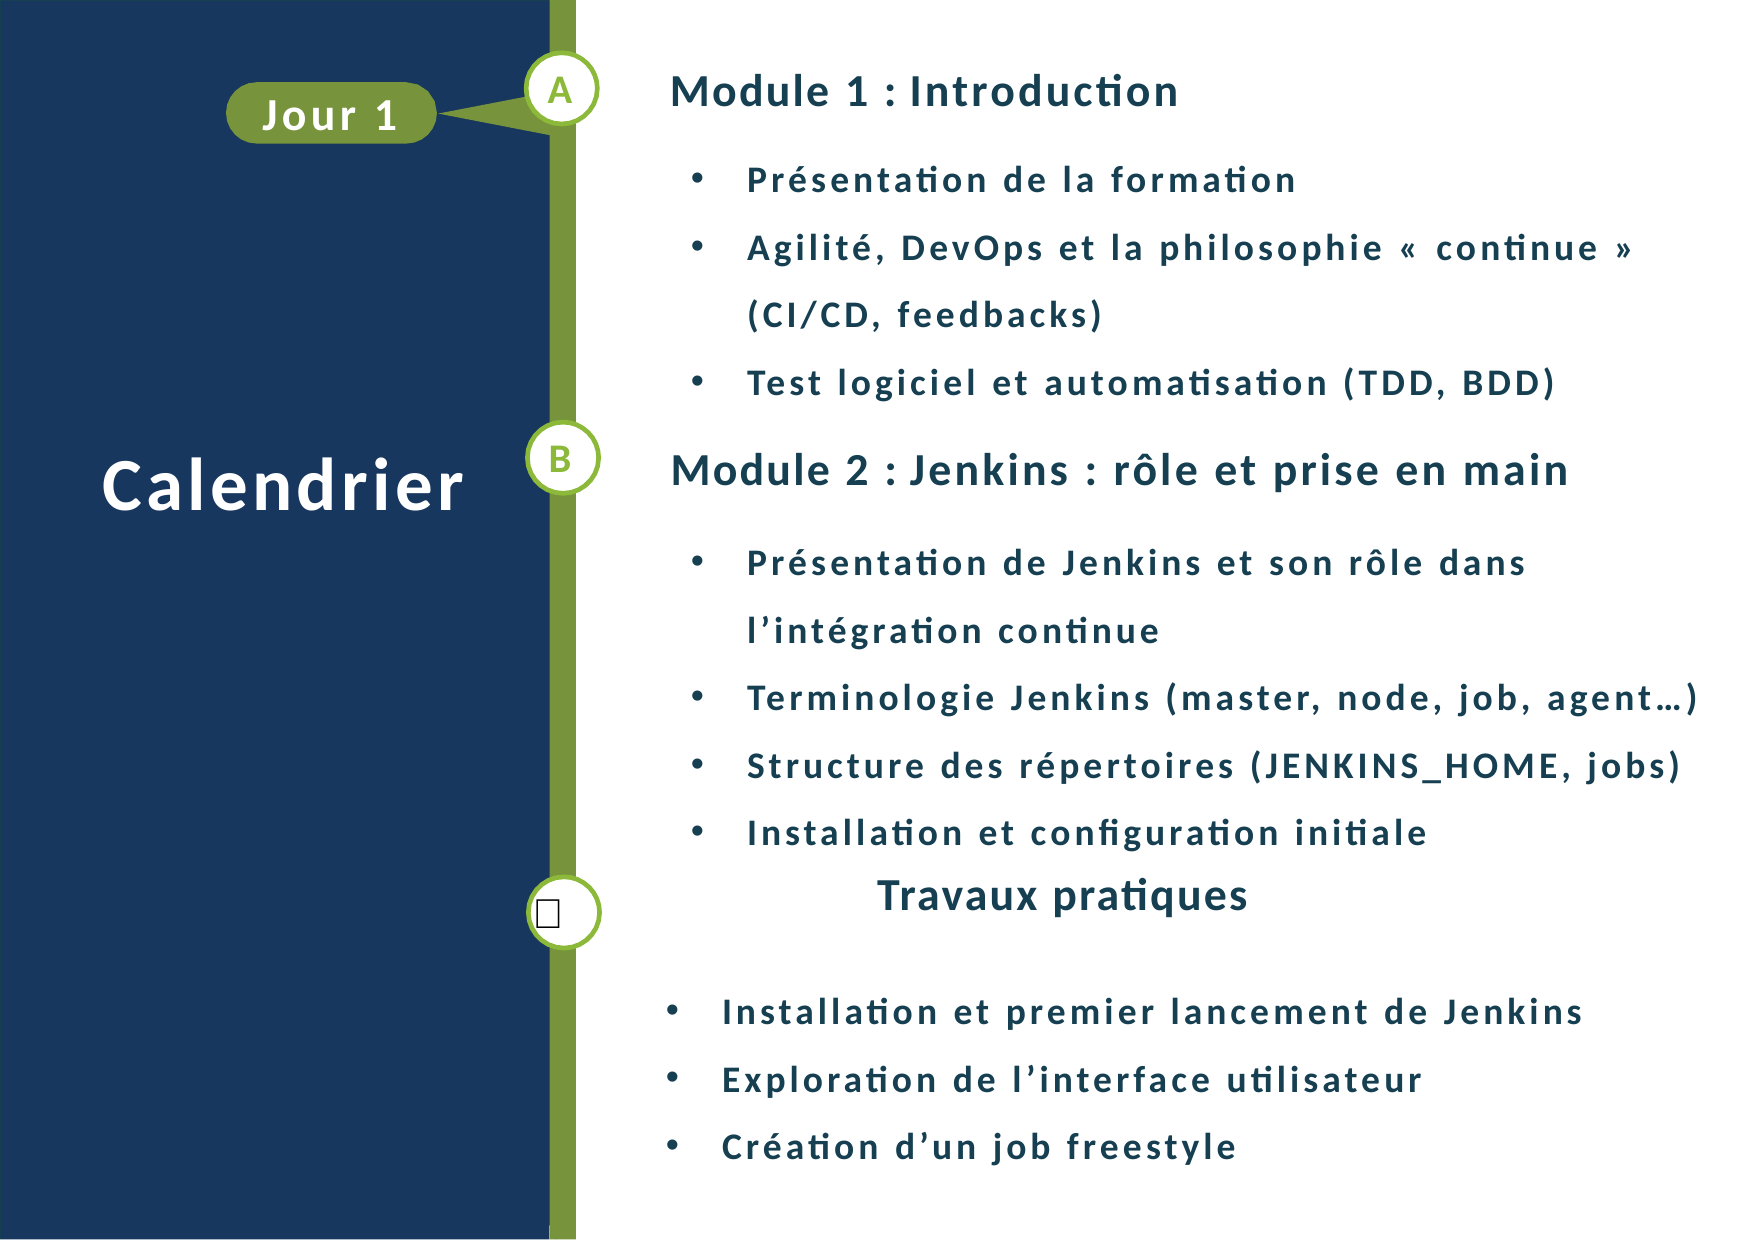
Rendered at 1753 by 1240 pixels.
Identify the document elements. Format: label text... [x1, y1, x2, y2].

text_box Installation et premier lancement de Jenkins Exploration de l’interface utilisateur Création d’un job freestyle [651, 957, 1726, 1175]
text_box Présentation de Jenkins et son rôle dans l’intégration continue Terminologie Jenkins (master, node, job, agent…) Structure des répertoires (JENKINS_HOME, jobs) Installation et configuration initiale [676, 508, 1726, 861]
text_box B [546, 429, 580, 482]
text_box [549, 425, 577, 429]
text_box Présentation de la formation Agilité, DevOps et la philosophie « continue » (CI/CD, feedbacks) Test logiciel et automatisation (TDD, BDD) [676, 125, 1753, 411]
text_box A [545, 59, 578, 112]
text_box Calendrier [100, 433, 476, 526]
text_box 🚀 [530, 884, 564, 987]
text_box [0, 0, 576, 1240]
text_box [549, 880, 597, 945]
text_box [529, 61, 594, 121]
text_box Module 1 : Introduction [667, 58, 1363, 116]
text_box Jour 1 [260, 82, 403, 140]
text_box [530, 430, 596, 490]
text_box Travaux pratiques [875, 862, 1753, 920]
text_box Module 2 : Jenkins : rôle et prise en main [668, 438, 1631, 496]
